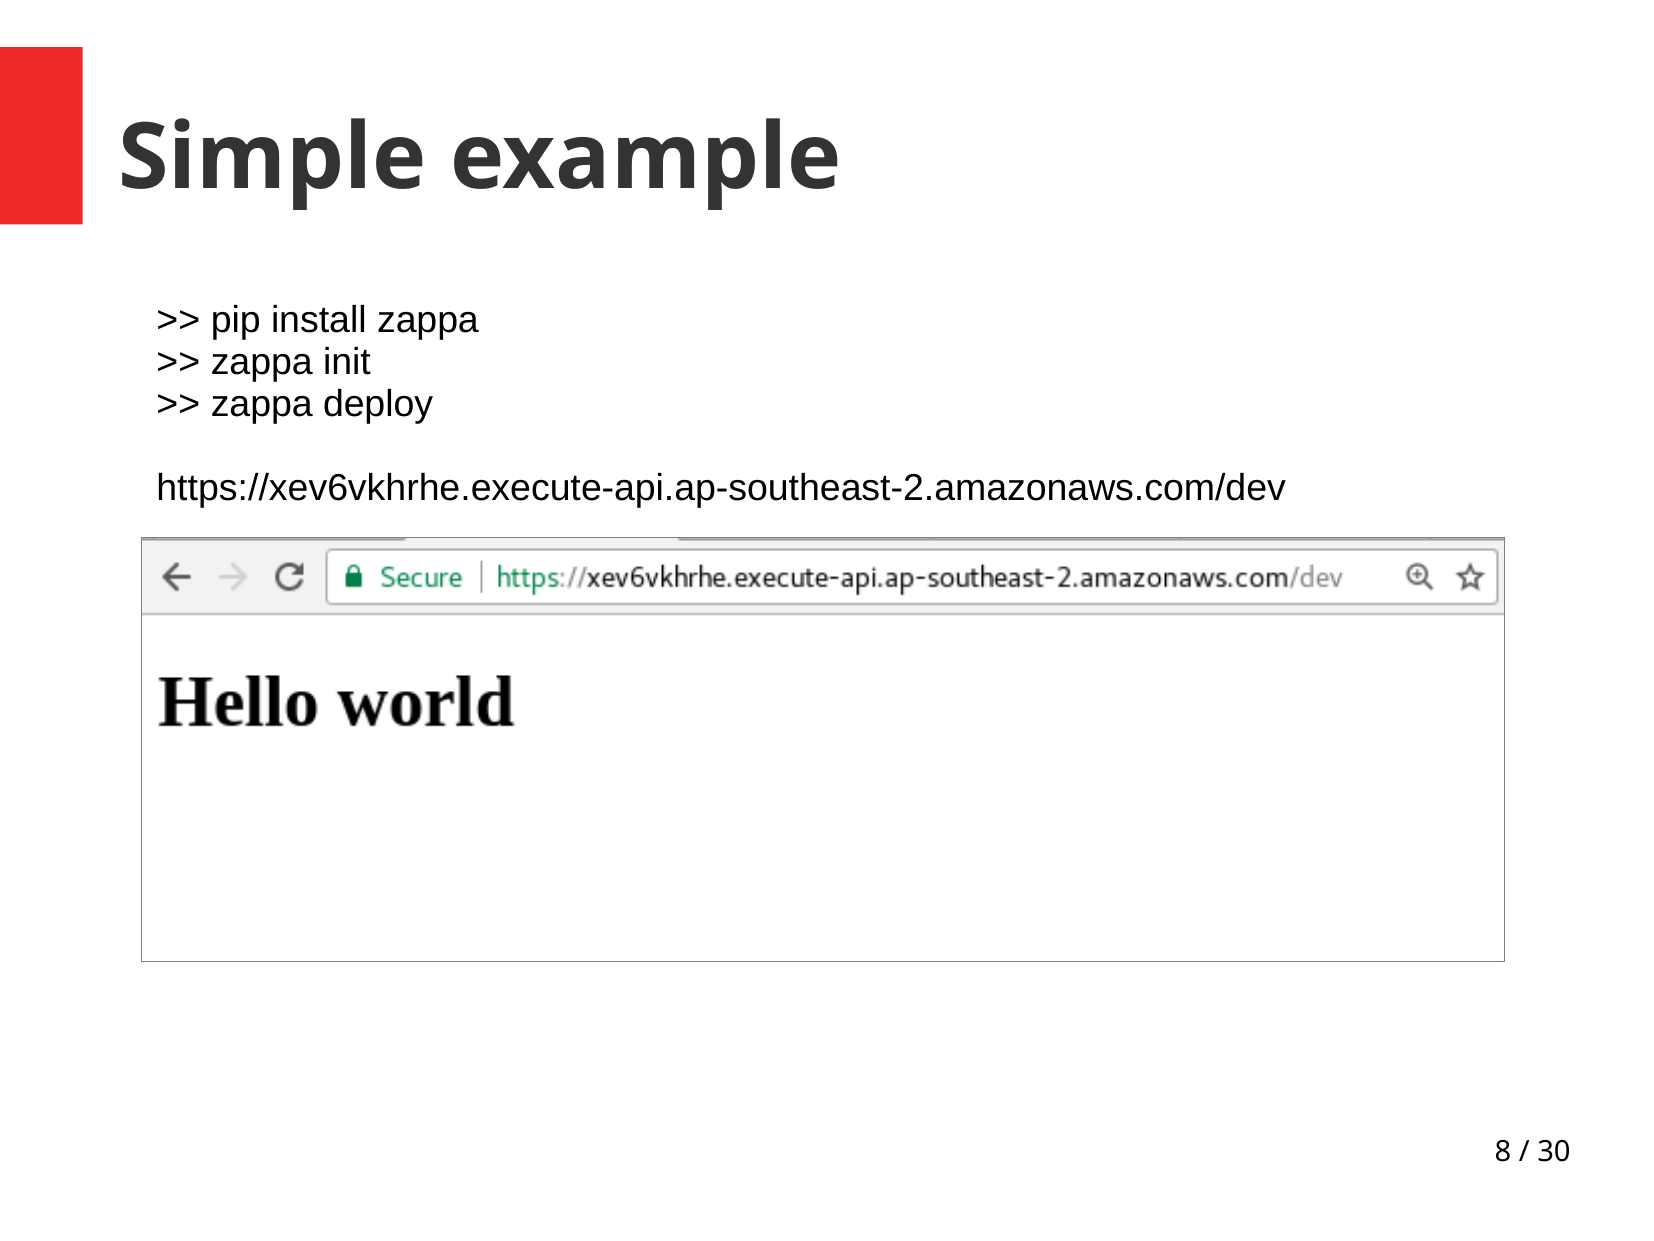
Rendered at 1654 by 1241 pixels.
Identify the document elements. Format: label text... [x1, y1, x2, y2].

title Simple example [118, 49, 1571, 257]
picture [141, 537, 1505, 962]
text_box >> pip install zappa >> zappa init >> zappa deploy https://xev6vkhrhe.execute-api.ap-southeast-2.amazonaws.com/dev [141, 290, 1312, 516]
